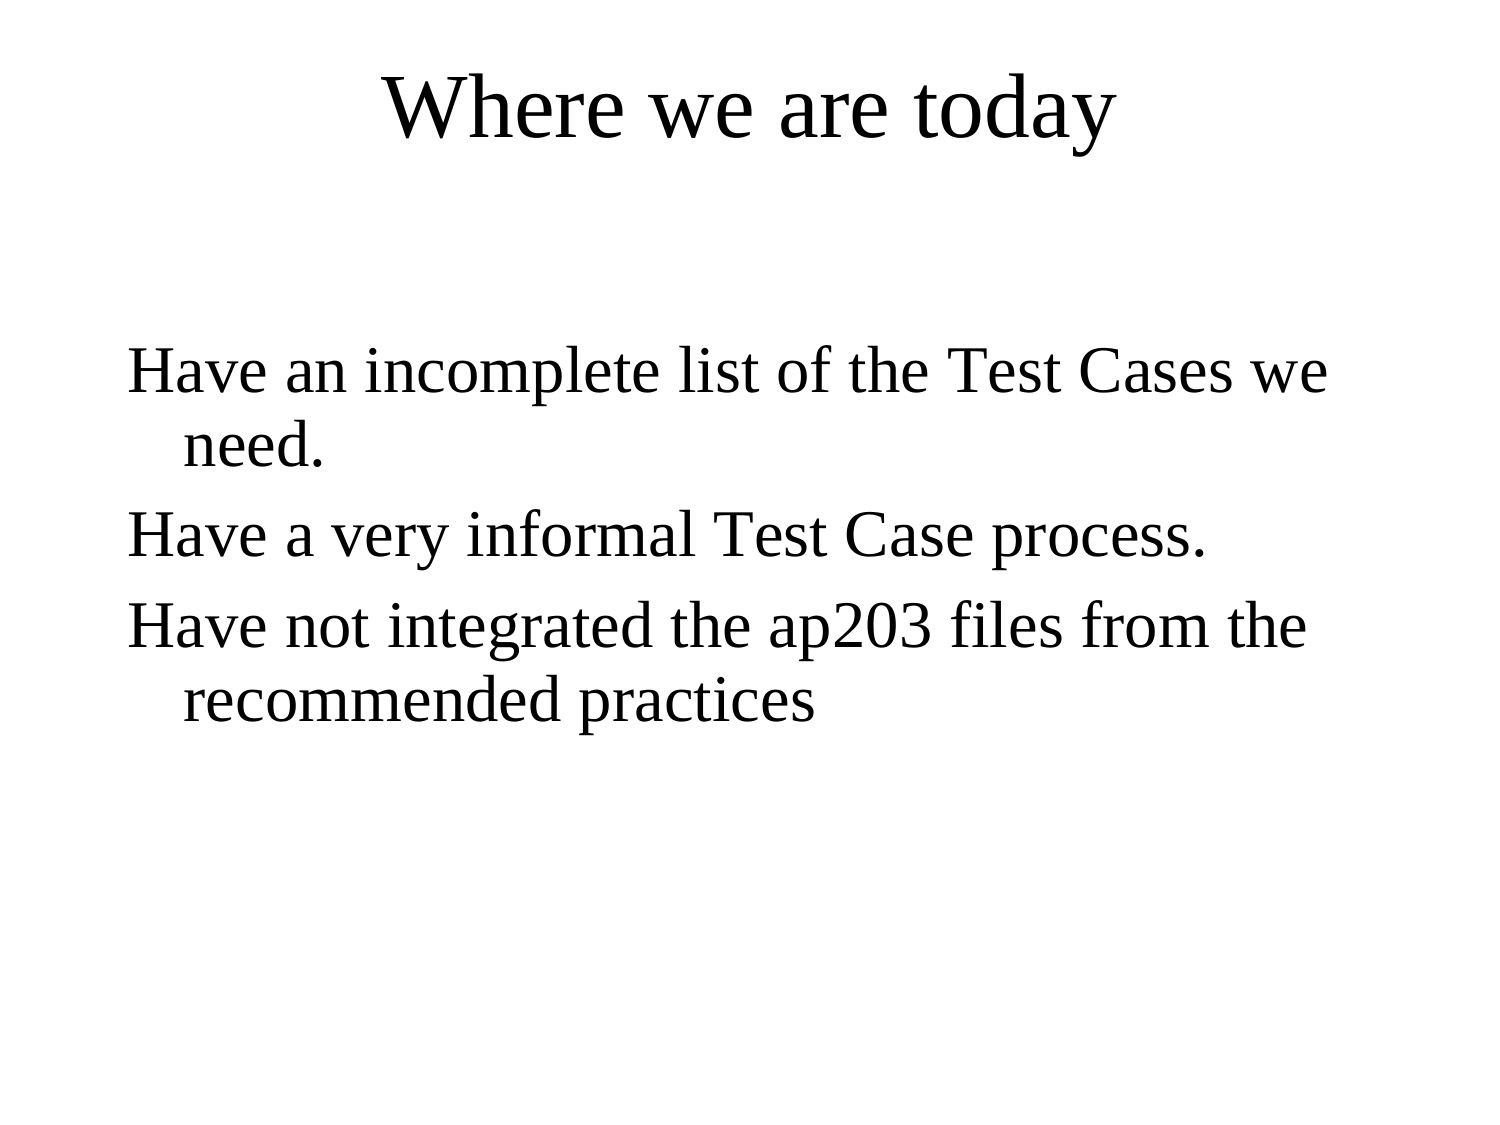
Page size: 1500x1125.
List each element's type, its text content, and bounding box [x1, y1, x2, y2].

title Where we are today [112, 12, 1388, 201]
list Have an incomplete list of the Test Cases we need. Have a very informal Test Case process. Have not integrated the ap203 files from the recommended practices [112, 324, 1388, 1001]
